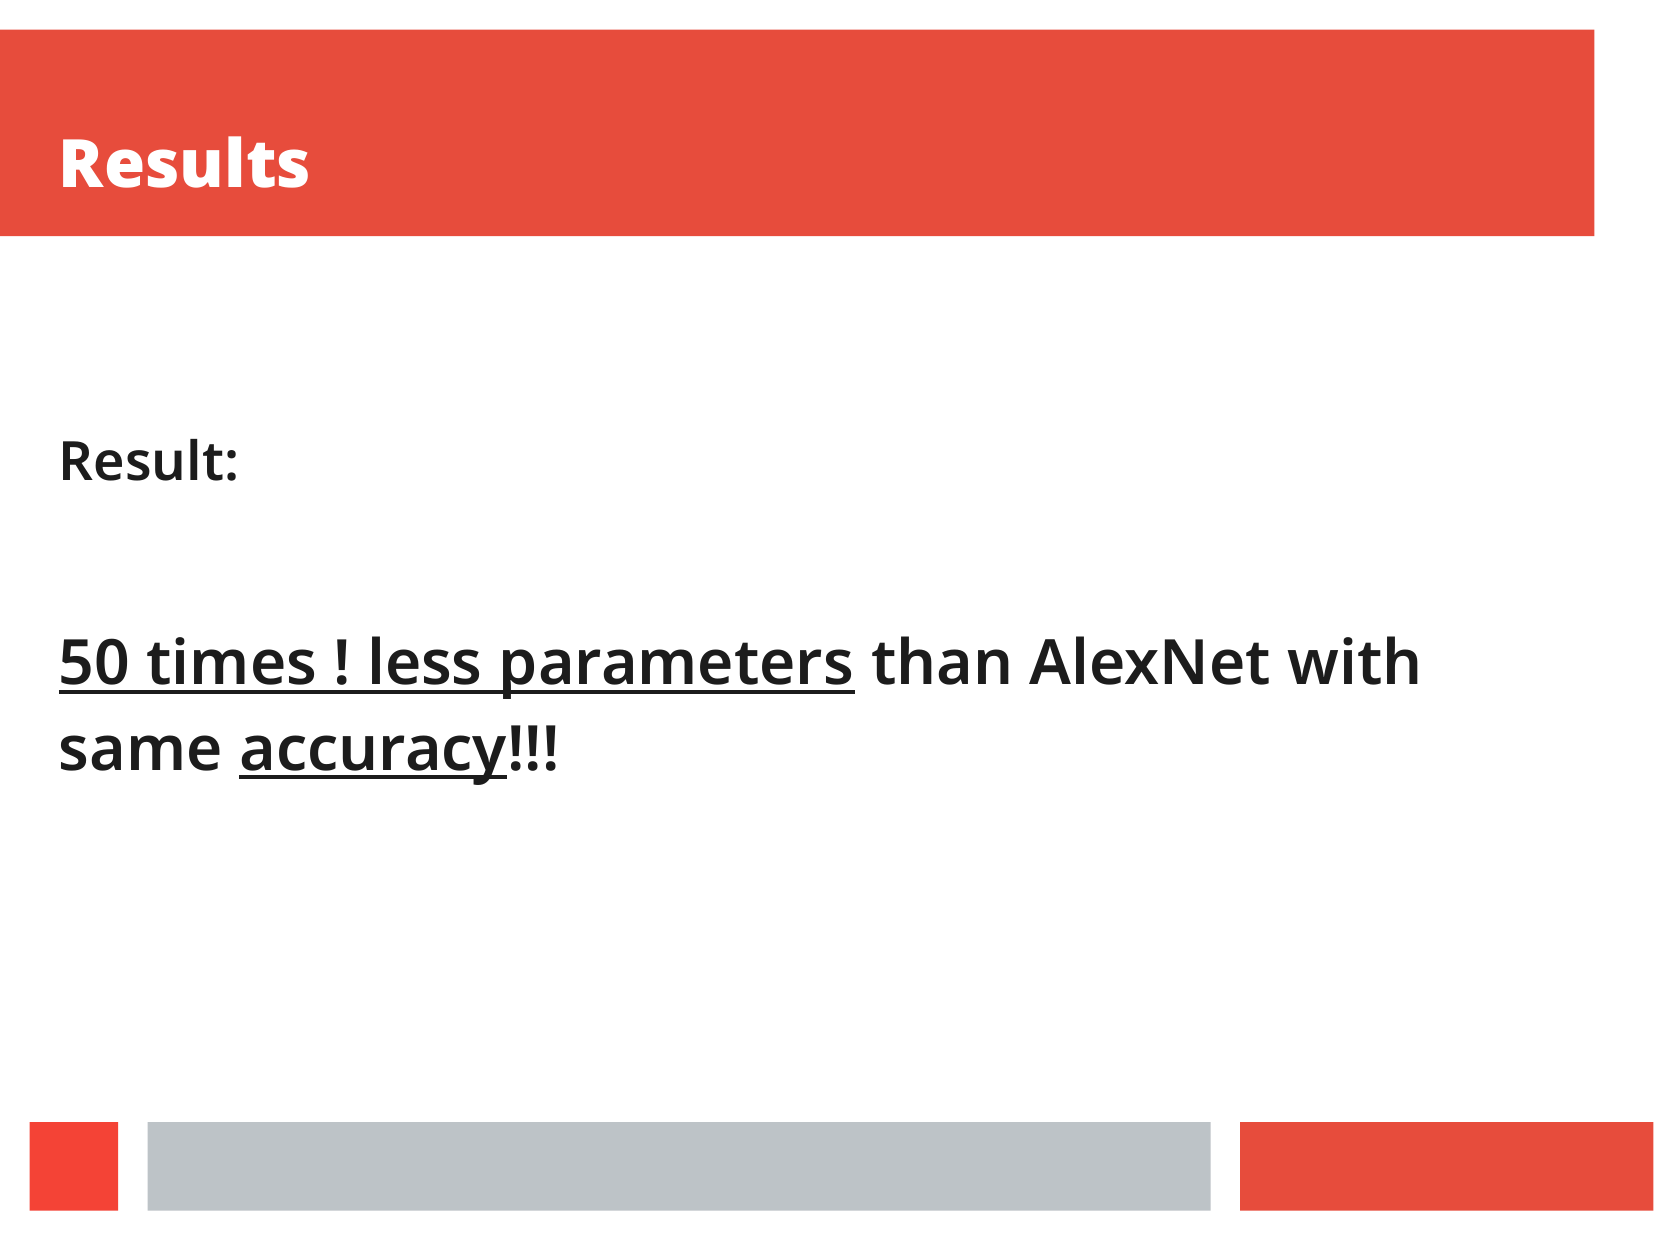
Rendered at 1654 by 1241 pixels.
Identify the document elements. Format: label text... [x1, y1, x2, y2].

list Result: 50 times ! less parameters than AlexNet with same accuracy!!! [59, 324, 1565, 1093]
title Results [59, 59, 1595, 207]
